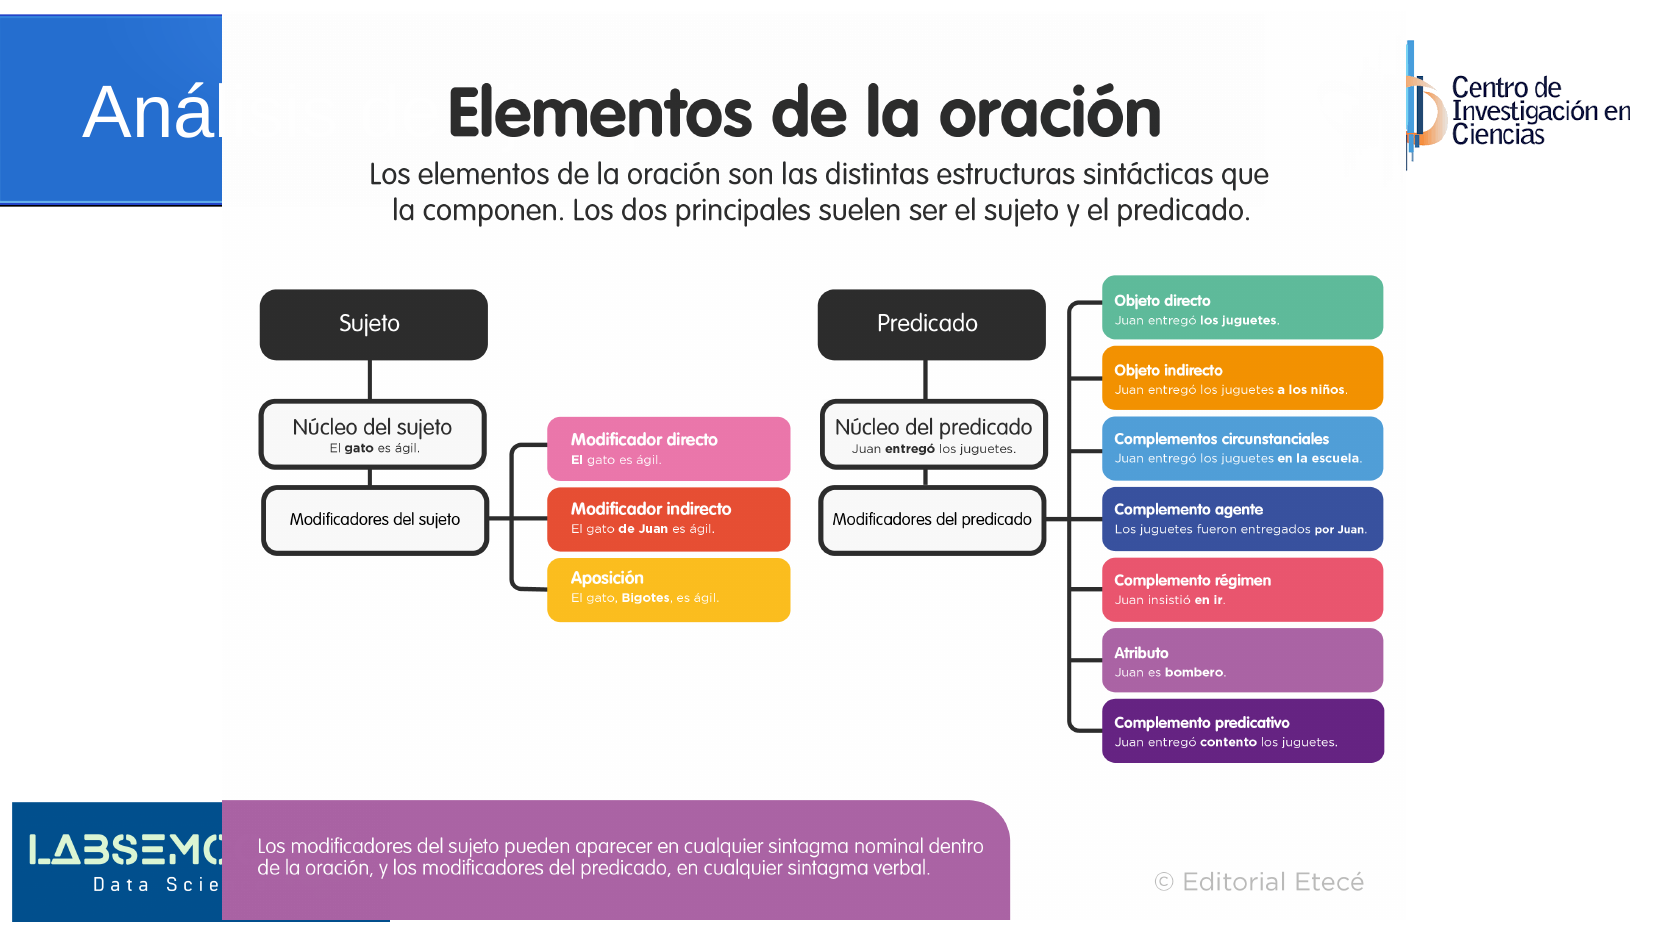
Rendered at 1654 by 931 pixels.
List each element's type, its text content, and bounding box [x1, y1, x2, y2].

picture [11, 11, 1630, 922]
title Análisis de ejemplos [82, 35, 222, 189]
